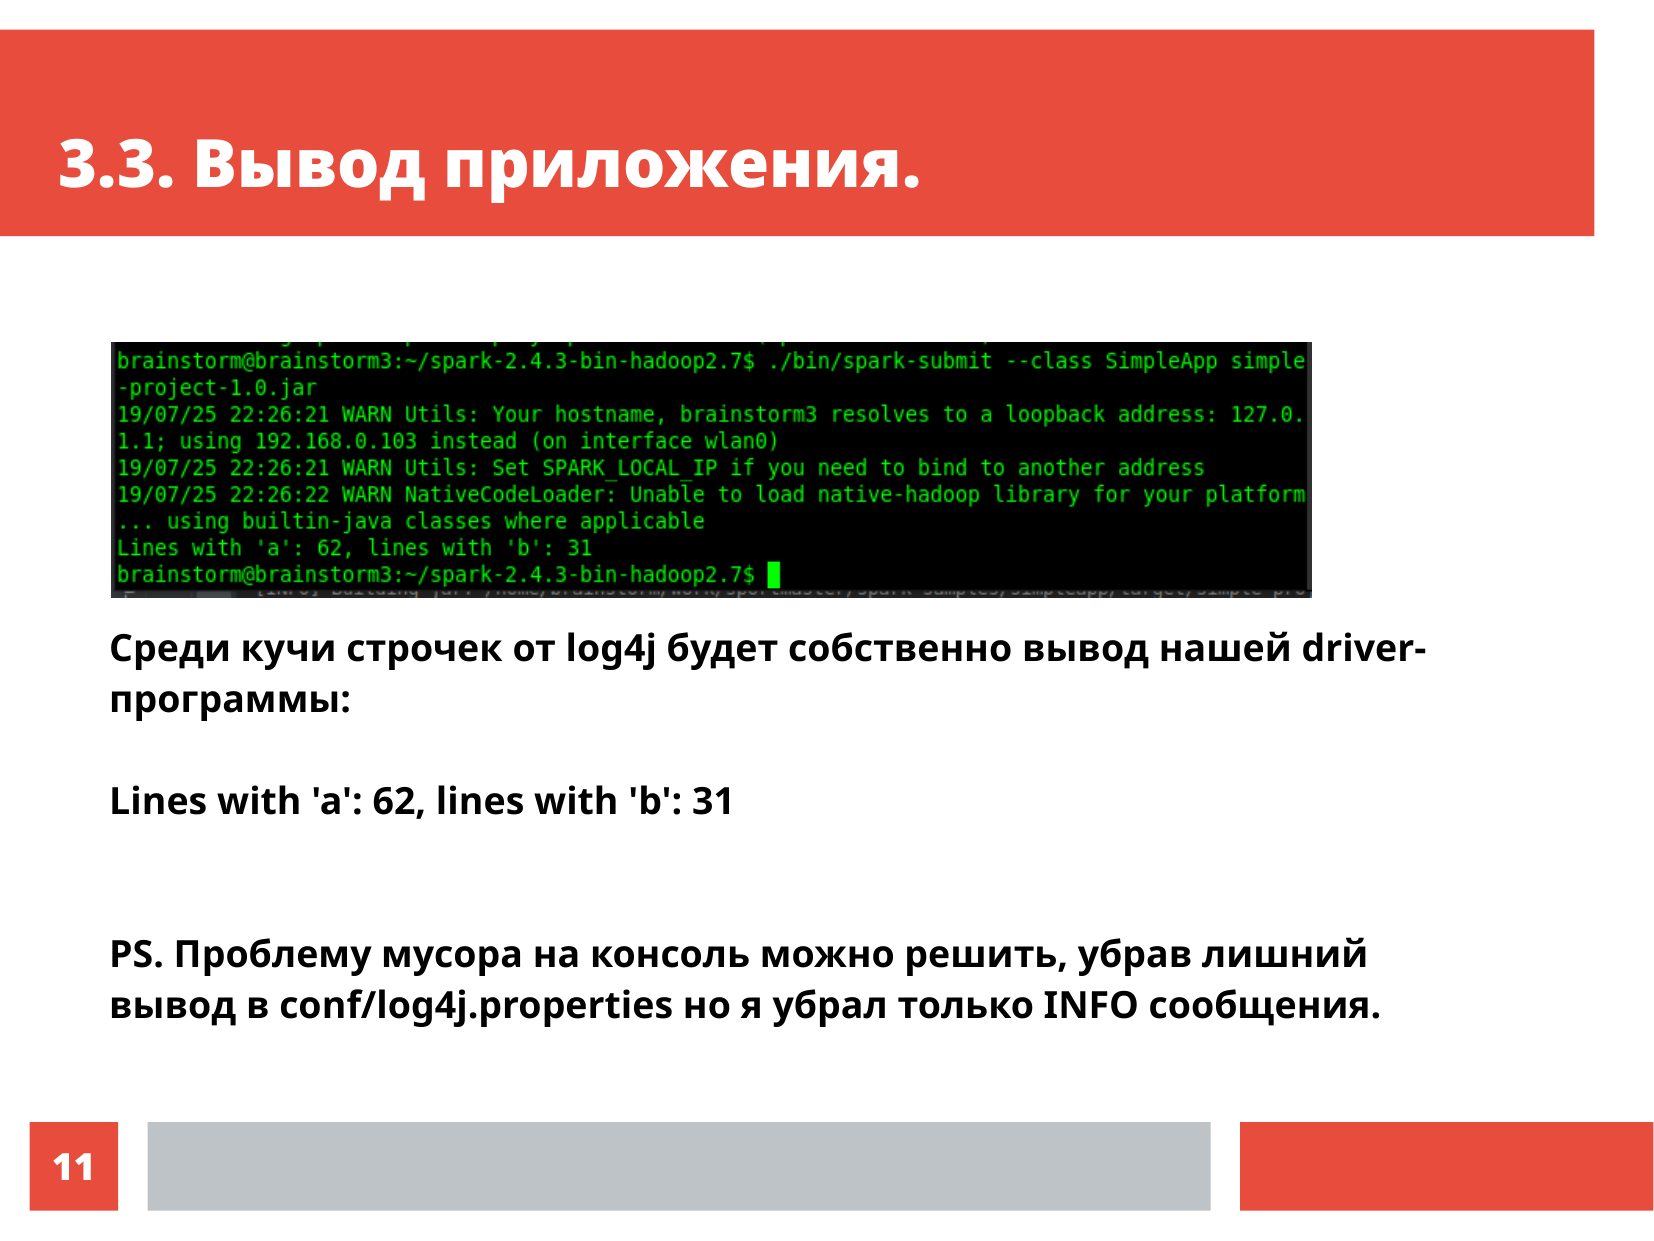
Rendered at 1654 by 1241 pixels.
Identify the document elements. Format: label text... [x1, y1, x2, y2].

title 3.3. Вывод приложения. [59, 59, 1595, 207]
picture [111, 342, 1312, 598]
text_box Среди кучи строчек от log4j будет собственно вывод нашей driver-программы: Lines with 'a': 62, lines with 'b': 31 PS. Проблему мусора на консоль можно решить, убрав лишний вывод в conf/log4j.properties но я убрал только INFO сообщения. [94, 614, 1477, 1021]
